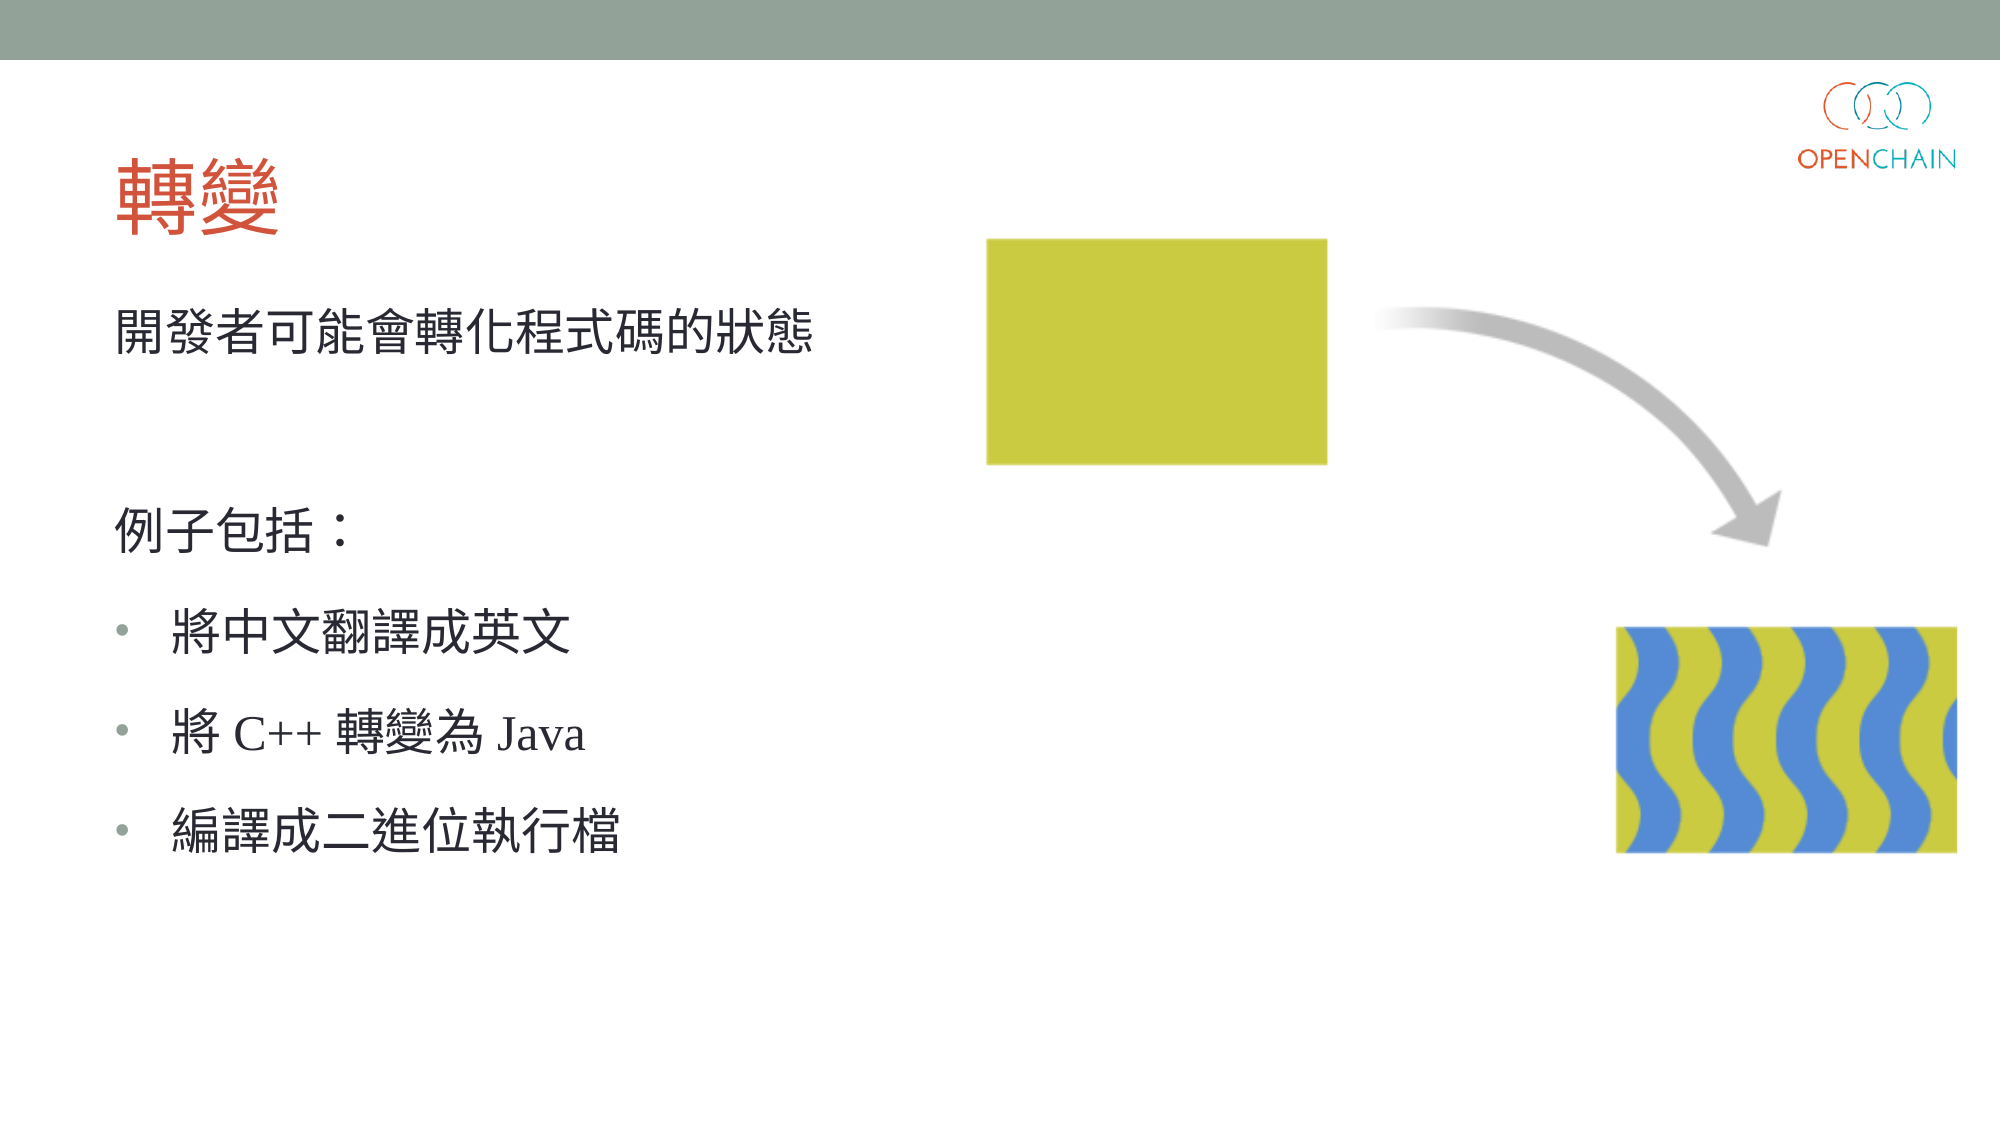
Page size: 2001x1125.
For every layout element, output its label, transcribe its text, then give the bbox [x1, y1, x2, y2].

list 開發者可能會轉化程式碼的狀態 例子包括： 將中文翻譯成英文 將C++轉變為Java 編譯成二進位執行檔 [99, 262, 730, 1063]
picture [730, 149, 2000, 1088]
title 轉變 [99, 87, 1900, 251]
